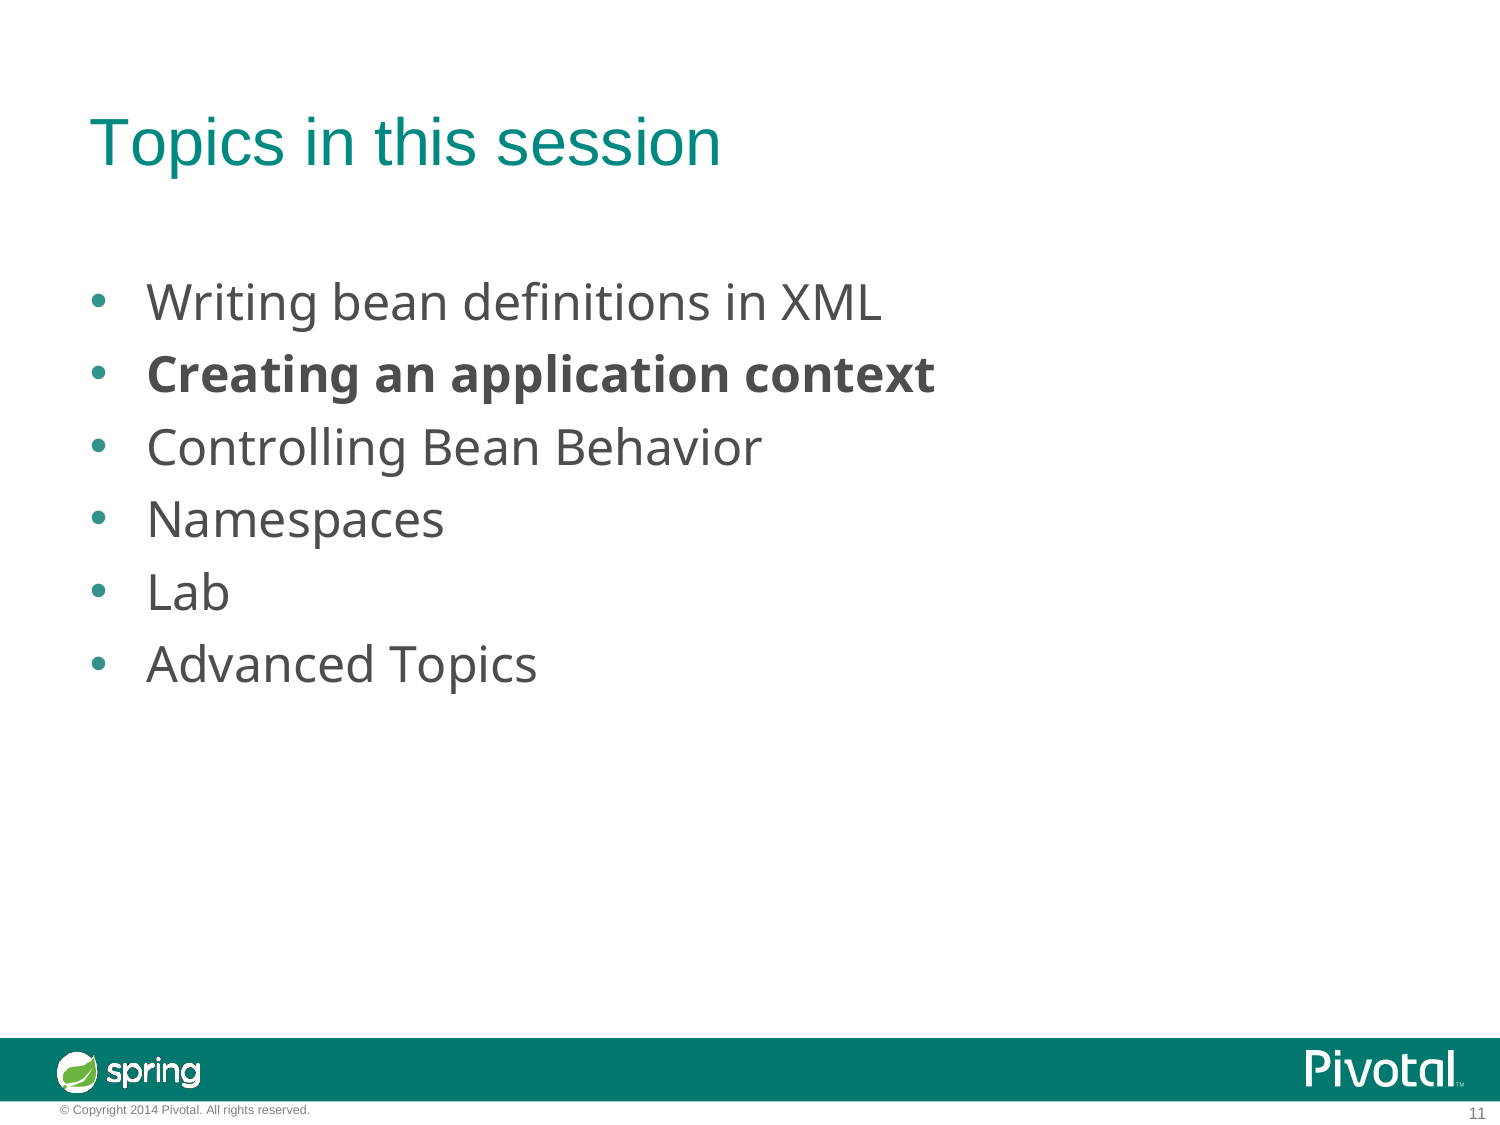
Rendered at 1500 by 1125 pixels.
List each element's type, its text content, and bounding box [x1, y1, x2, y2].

picture [32, 1041, 210, 1103]
title Topics in this session [75, 45, 1426, 233]
picture [1306, 1050, 1464, 1087]
list Writing bean definitions in XML Creating an application context Controlling Bean Behavior Namespaces Lab Advanced Topics [75, 262, 1426, 1005]
